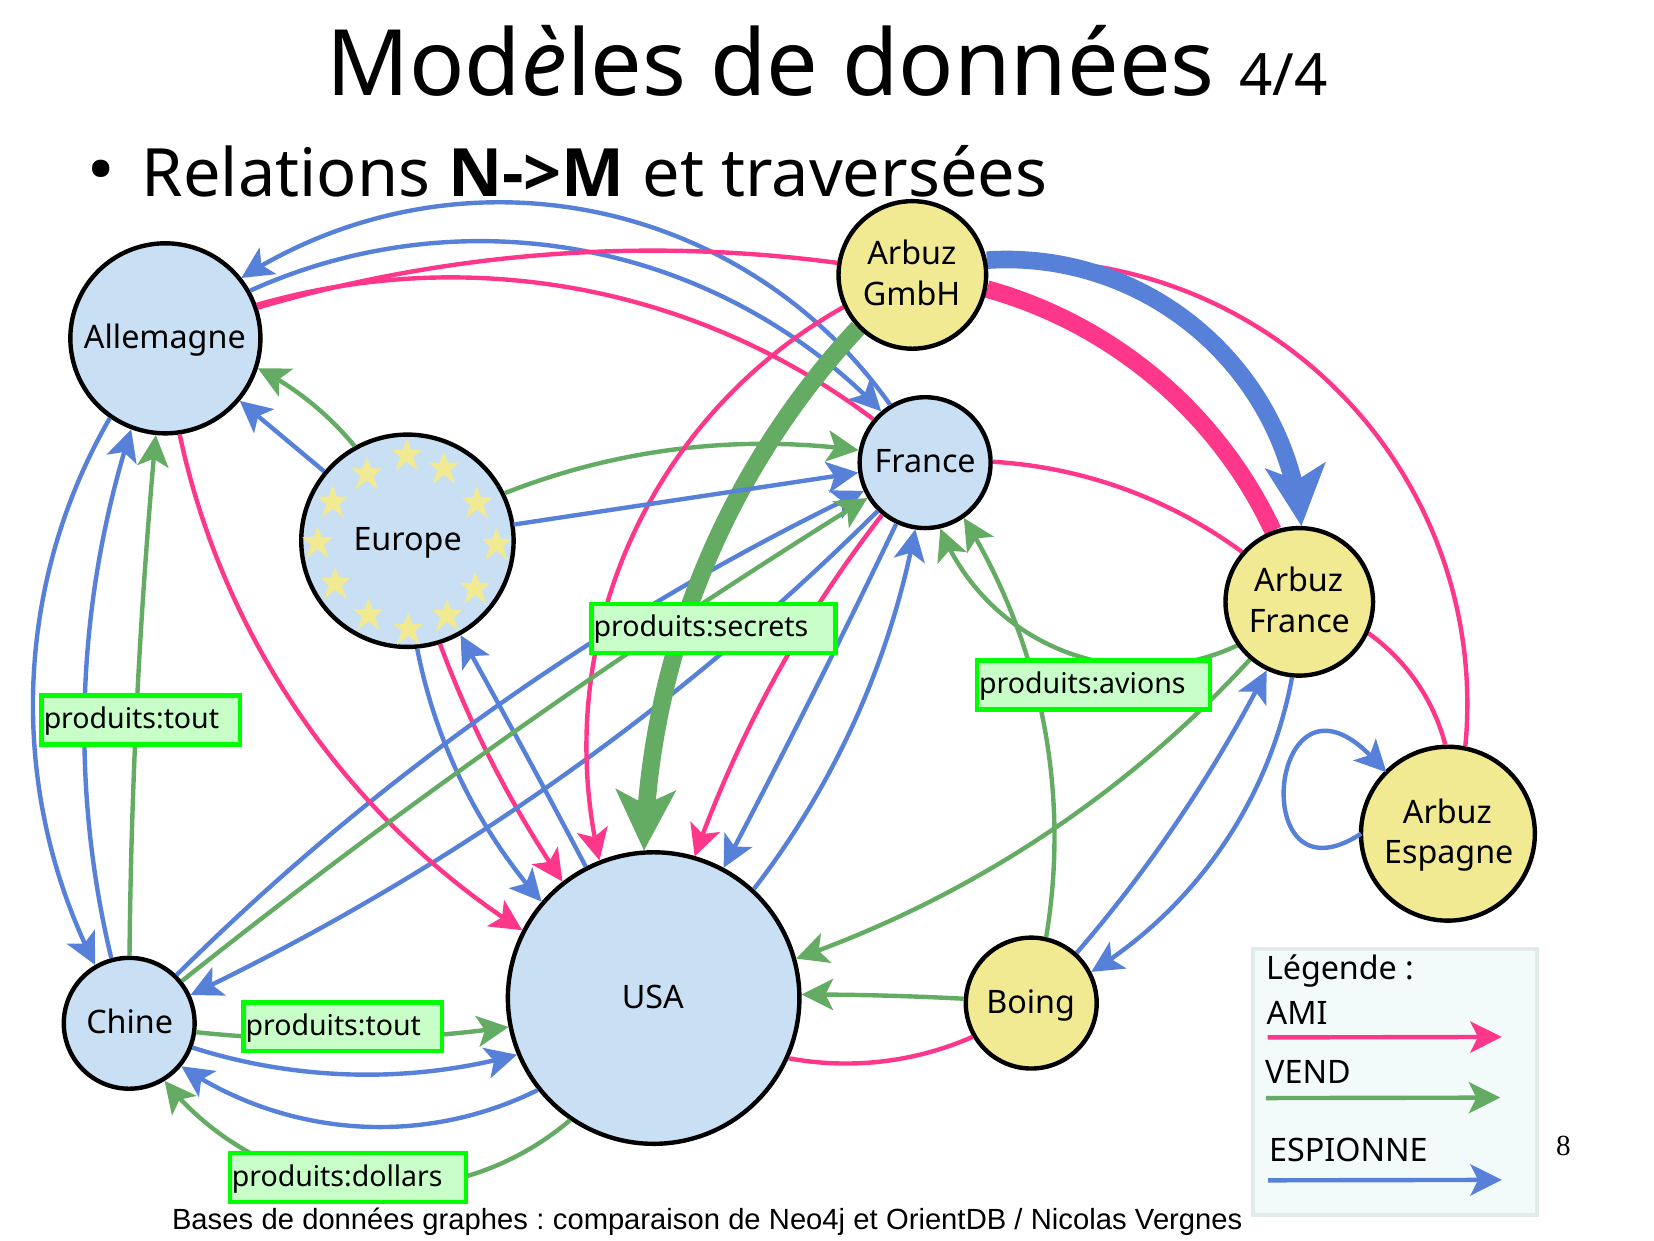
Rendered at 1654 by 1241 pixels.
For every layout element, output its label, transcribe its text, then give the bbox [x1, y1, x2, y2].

picture [28, 188, 1540, 1226]
text_box Bases de données graphes : comparaison de Neo4j et OrientDB / Nicolas Vergnes [157, 1195, 1260, 1241]
title Modèles de données 4/4 [82, 6, 1571, 114]
list Relations N->M et traversées [71, 124, 1560, 370]
